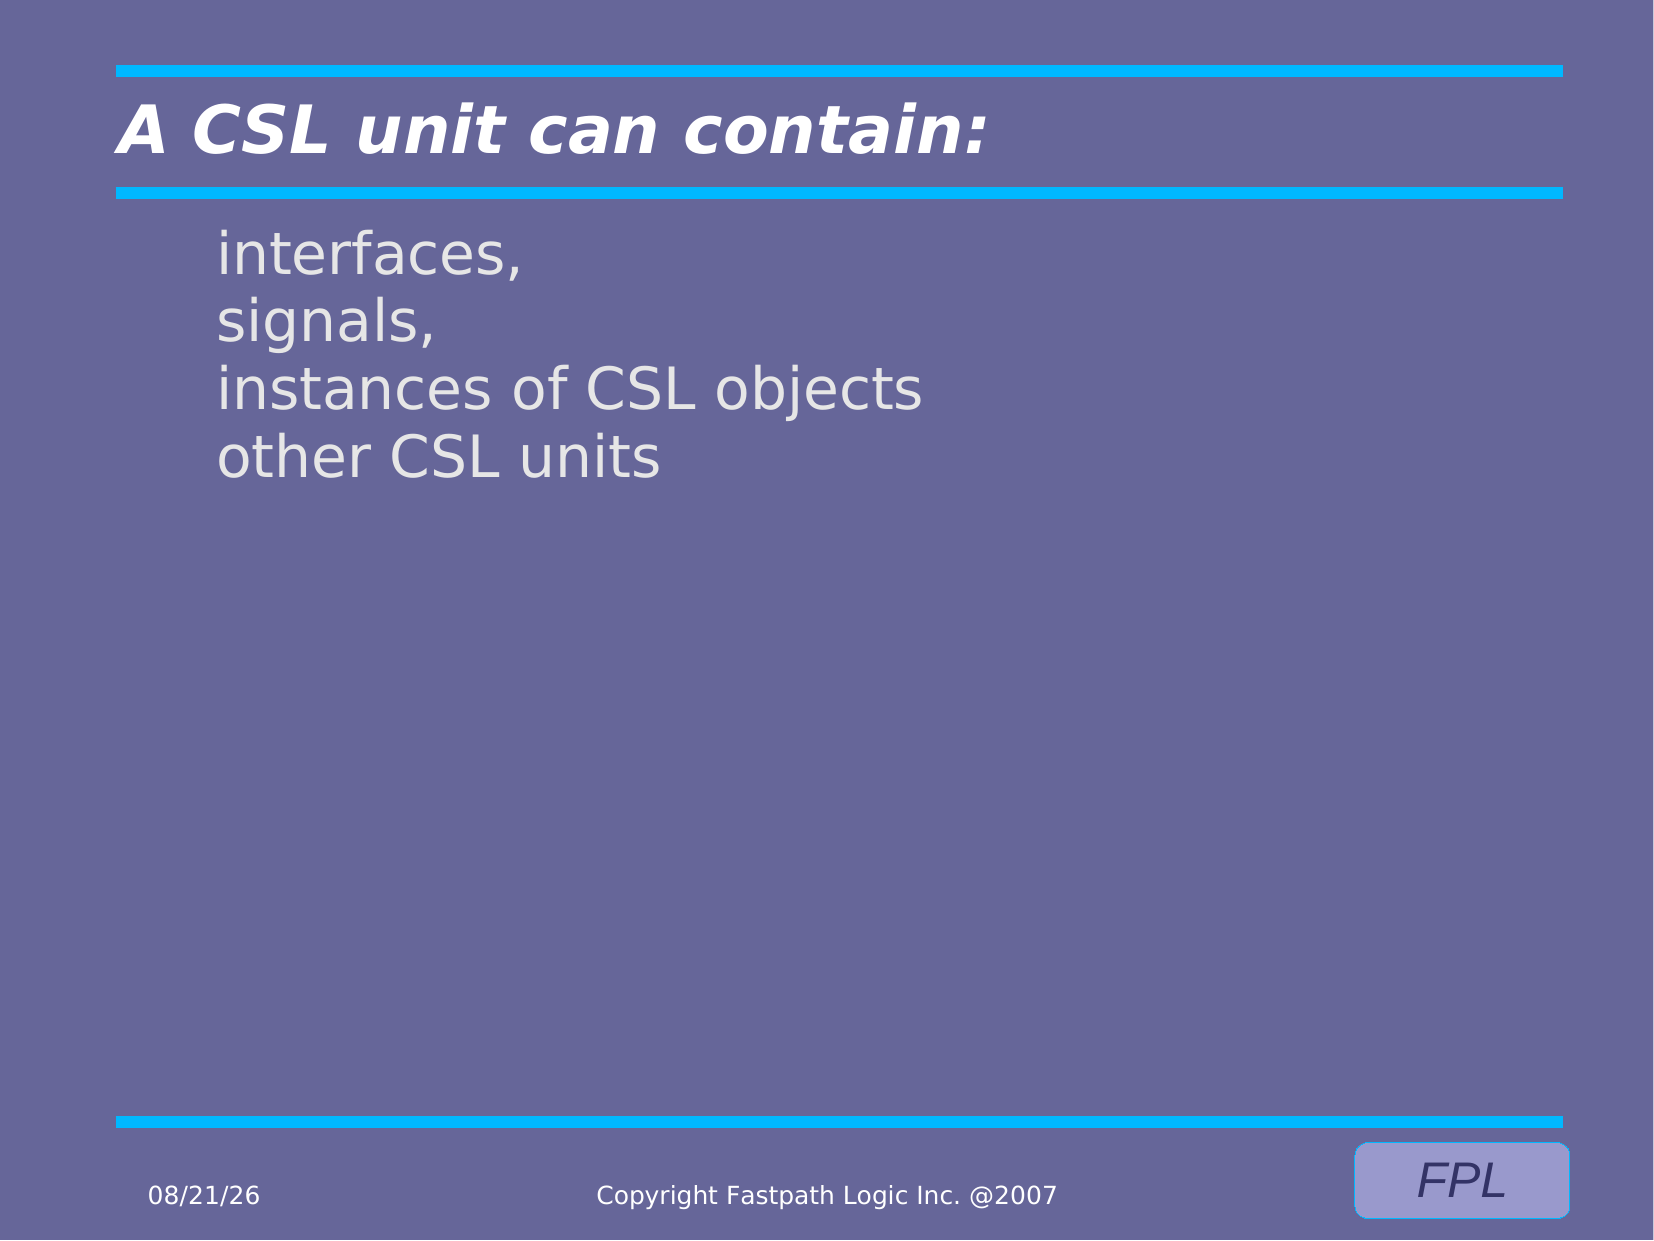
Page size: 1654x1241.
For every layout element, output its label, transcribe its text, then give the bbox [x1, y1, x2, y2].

list interfaces, signals, instances of CSL objects other CSL units [121, 220, 1561, 1133]
title A CSL unit can contain: [118, 41, 1531, 219]
